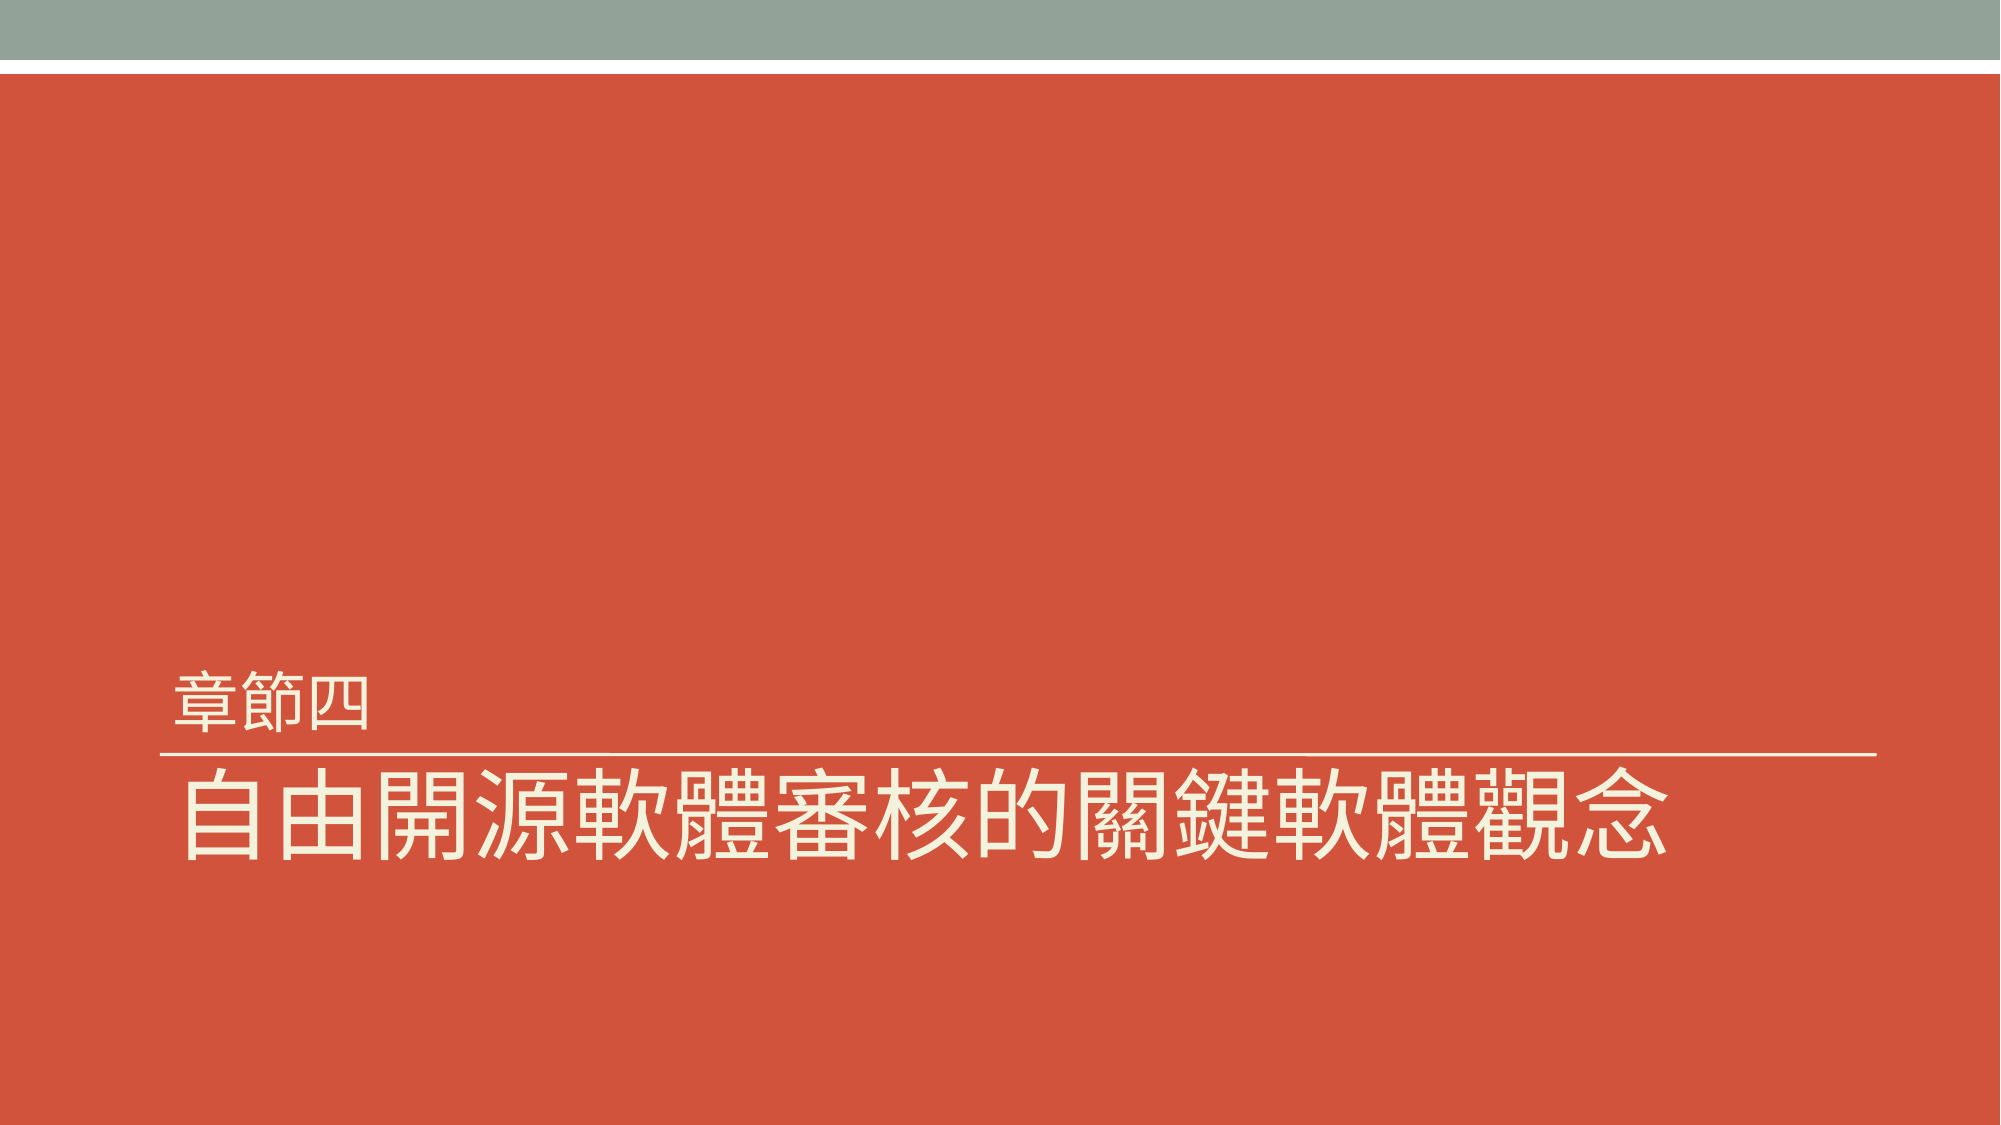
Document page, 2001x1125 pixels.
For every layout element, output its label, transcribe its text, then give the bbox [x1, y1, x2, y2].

title 章節四 [157, 387, 1858, 749]
list 自由開源軟體審核的關鍵軟體觀念 [157, 758, 1858, 1006]
